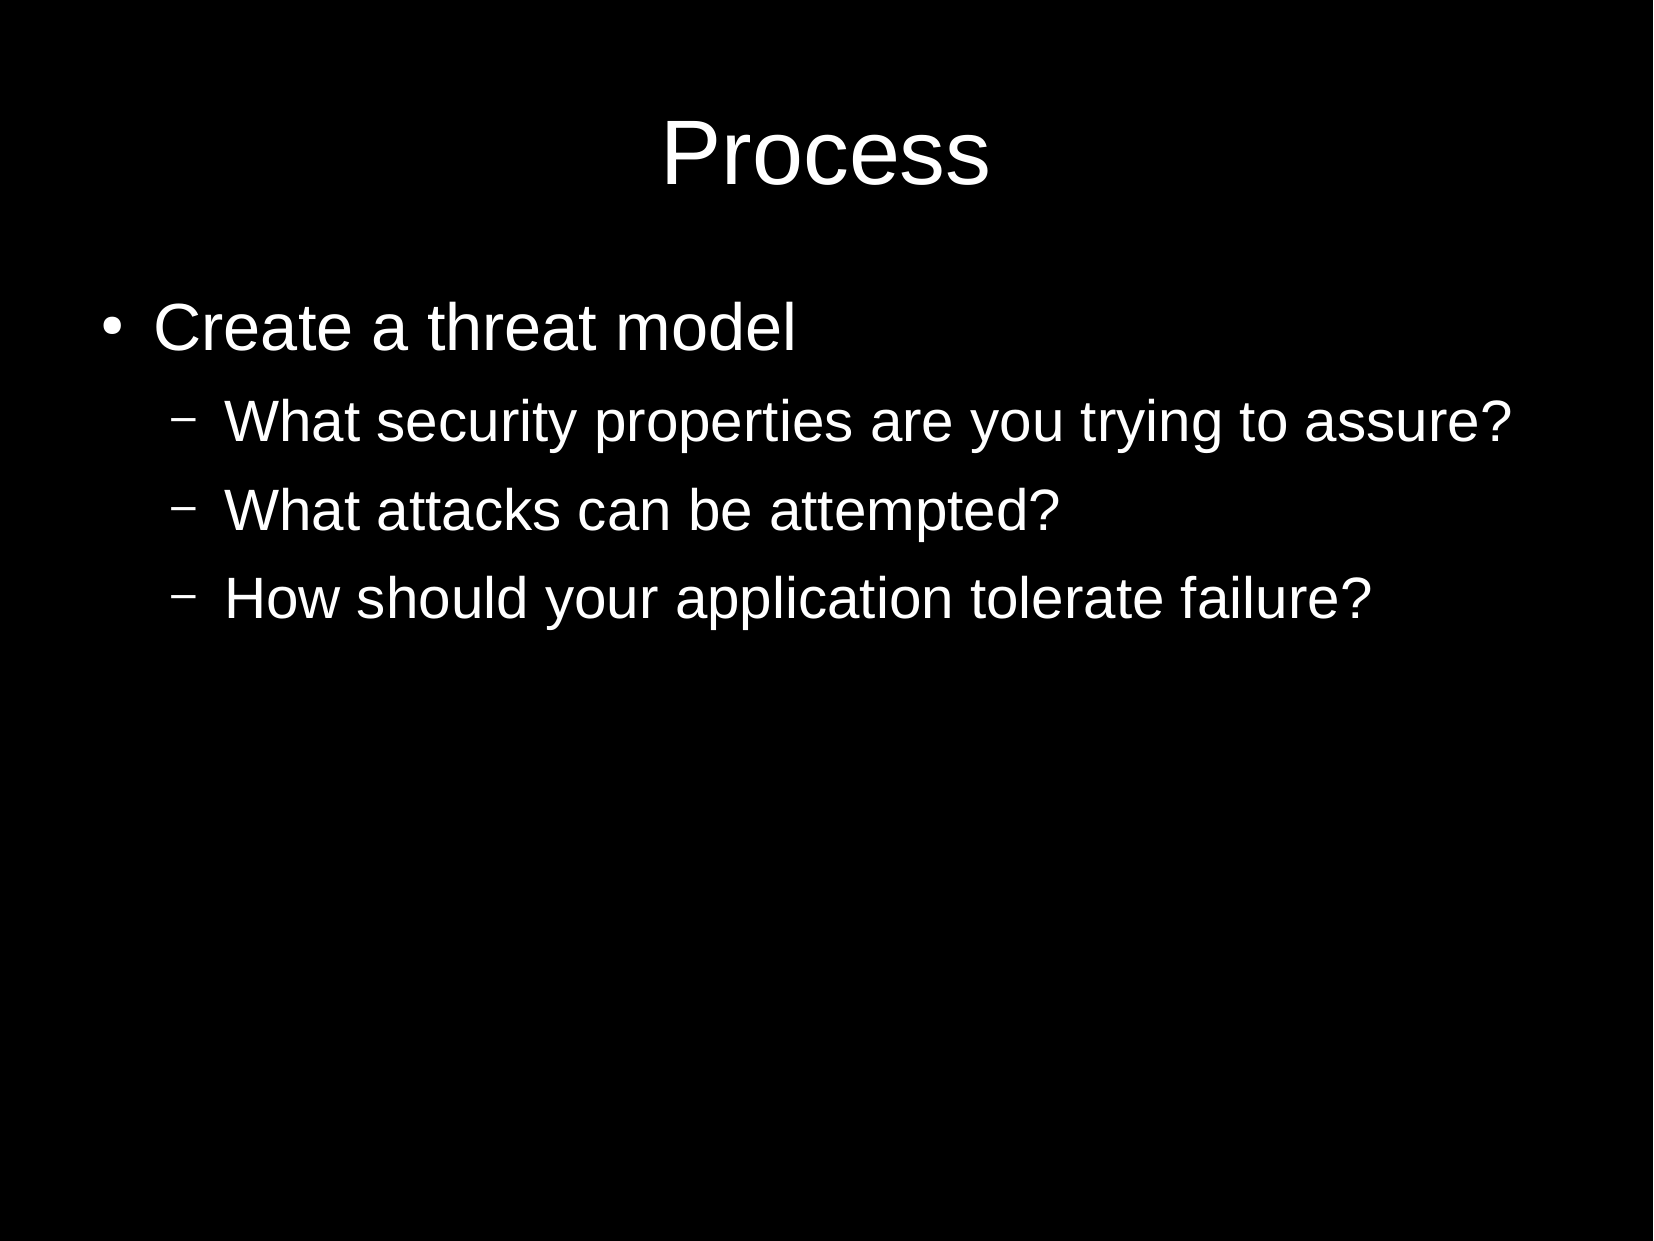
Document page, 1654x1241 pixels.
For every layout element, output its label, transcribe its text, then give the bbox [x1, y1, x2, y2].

title Process [82, 49, 1571, 257]
list Create a threat model What security properties are you trying to assure? What attacks can be attempted? How should your application tolerate failure? [82, 290, 1571, 1186]
